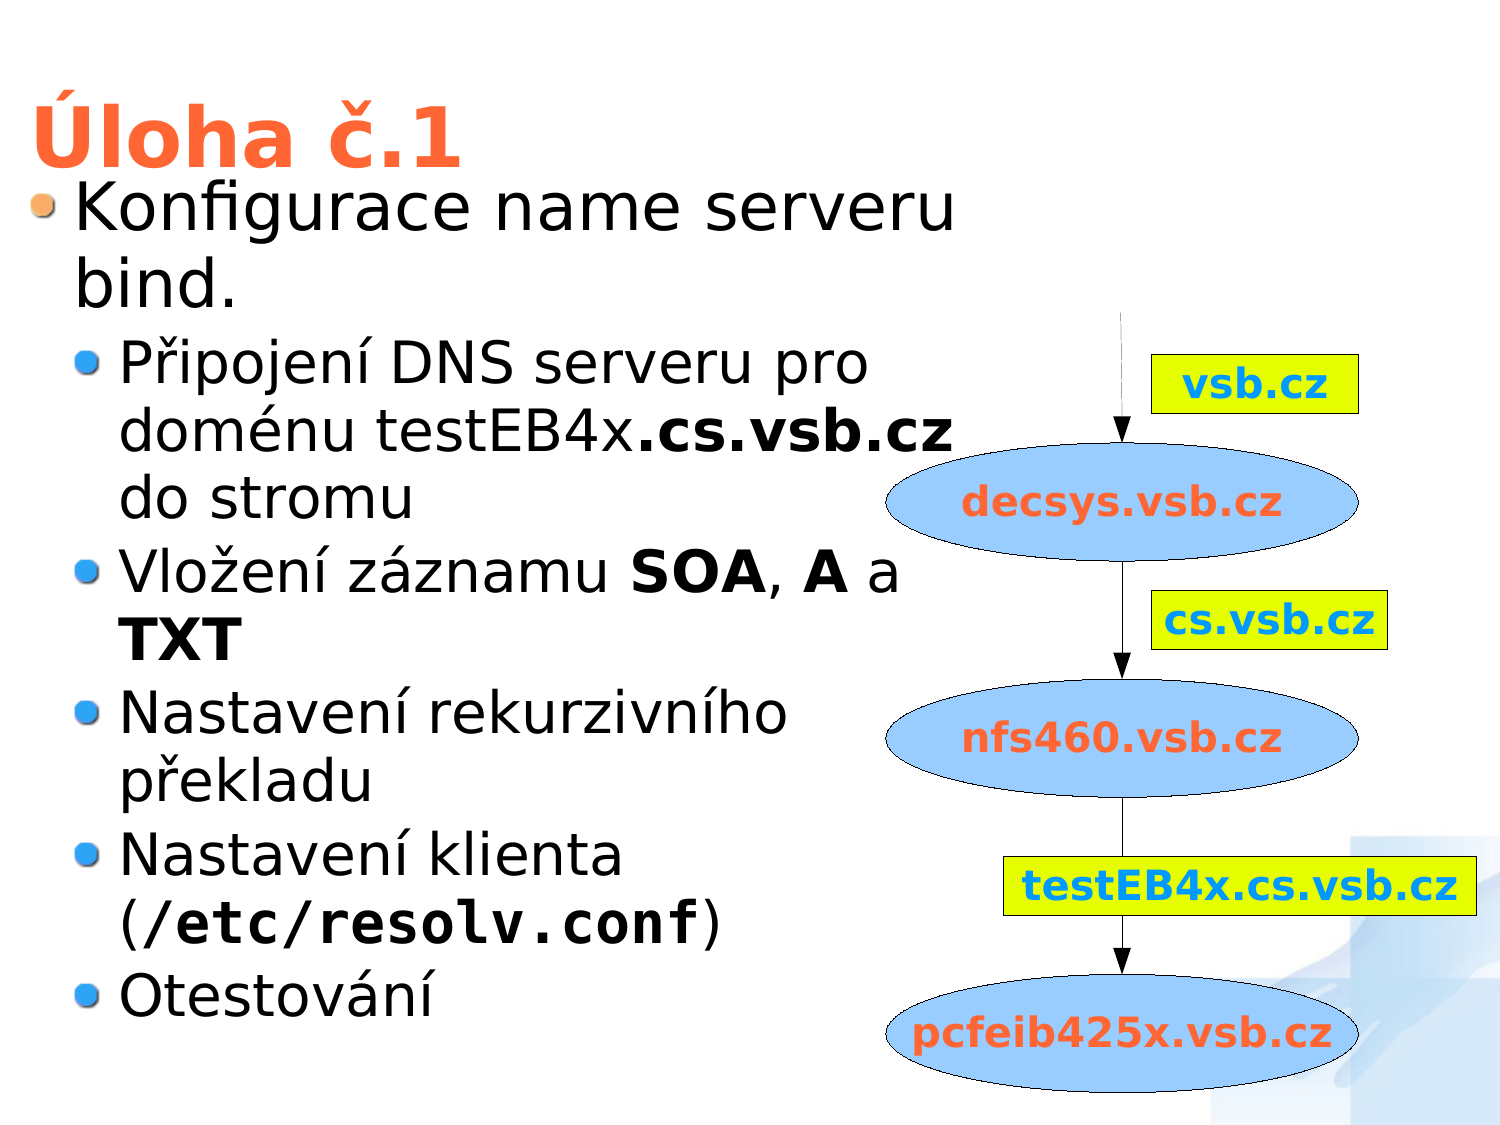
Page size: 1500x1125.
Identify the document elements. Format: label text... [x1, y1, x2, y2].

list Konfigurace name serveru bind. Připojení DNS serveru pro doménu testEB4x.cs.vsb.cz do stromu Vložení záznamu SOA, A a TXT Nastavení rekurzivního překladu Nastavení klienta (/etc/resolv.conf) Otestování [29, 168, 975, 1099]
text_box pcfeib425x.vsb.cz [885, 974, 1359, 1093]
picture [0, 0, 1500, 1125]
text_box testEB4x.cs.vsb.cz [1003, 856, 1477, 916]
text_box vsb.cz [1151, 354, 1359, 414]
title Úloha č.1 [29, 21, 1477, 257]
text_box decsys.vsb.cz [885, 442, 1359, 562]
text_box cs.vsb.cz [1151, 590, 1388, 650]
text_box nfs460.vsb.cz [885, 679, 1359, 798]
